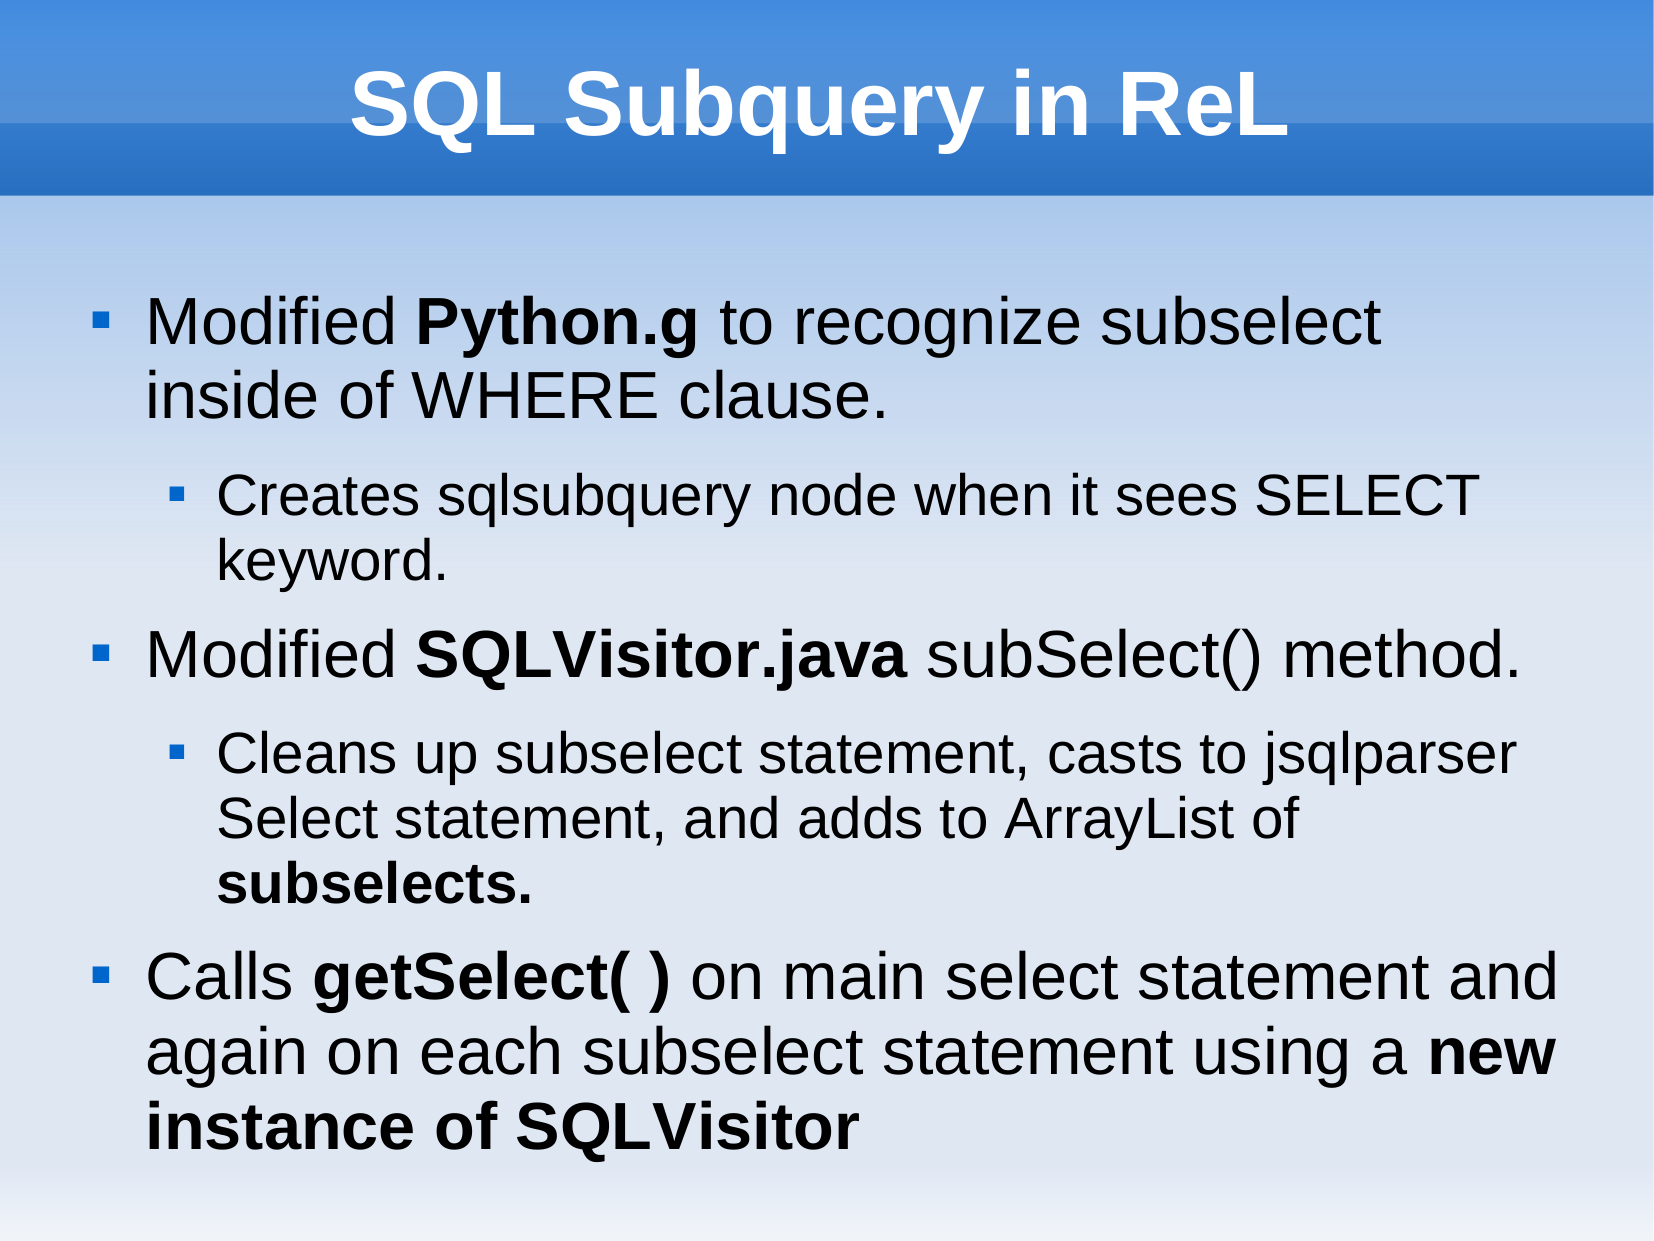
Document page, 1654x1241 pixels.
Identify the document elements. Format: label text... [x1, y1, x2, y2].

picture [0, 0, 1654, 1241]
title SQL Subquery in ReL [76, 7, 1565, 200]
list Modified Python.g to recognize subselect inside of WHERE clause. Creates sqlsubquery node when it sees SELECT keyword. Modified SQLVisitor.java subSelect() method. Cleans up subselect statement, casts to jsqlparser Select statement, and adds to ArrayList of subselects. Calls getSelect( ) on main select statement and again on each subselect statement using a new instance of SQLVisitor [75, 283, 1564, 1163]
